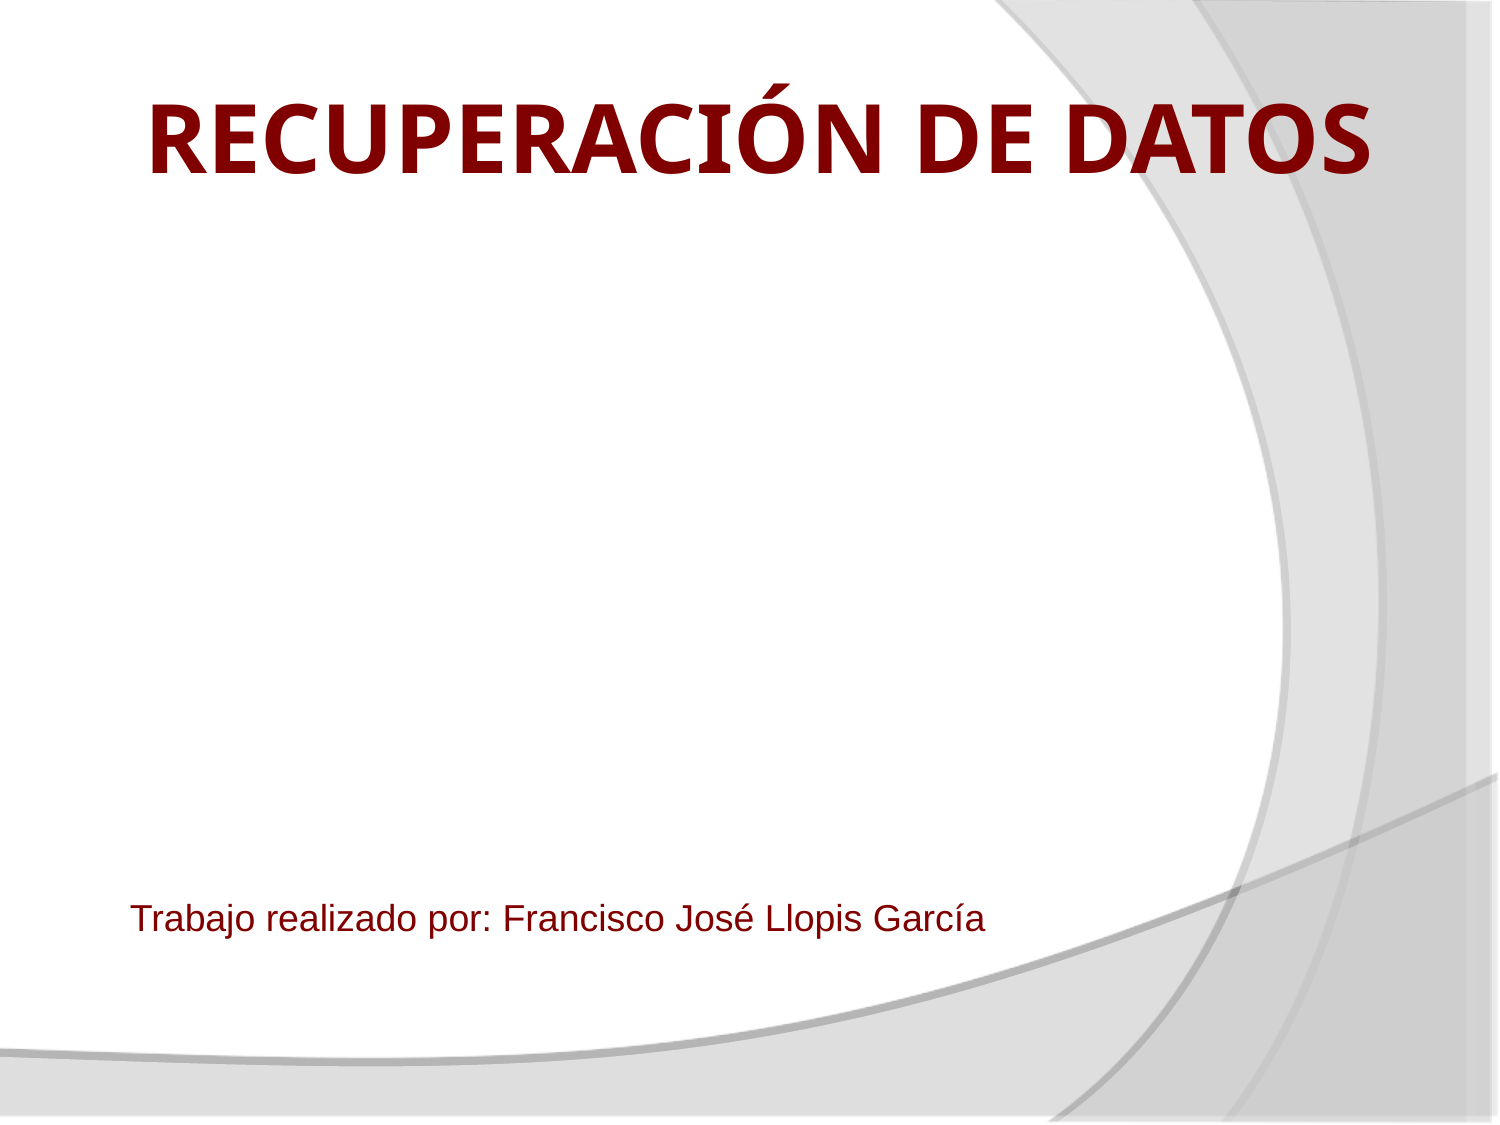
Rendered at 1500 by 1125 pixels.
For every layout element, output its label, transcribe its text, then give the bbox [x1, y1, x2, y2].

text_box Recuperación De Datos [105, 70, 1381, 312]
list Trabajo realizado por: Francisco José Llopis García [129, 236, 1355, 979]
